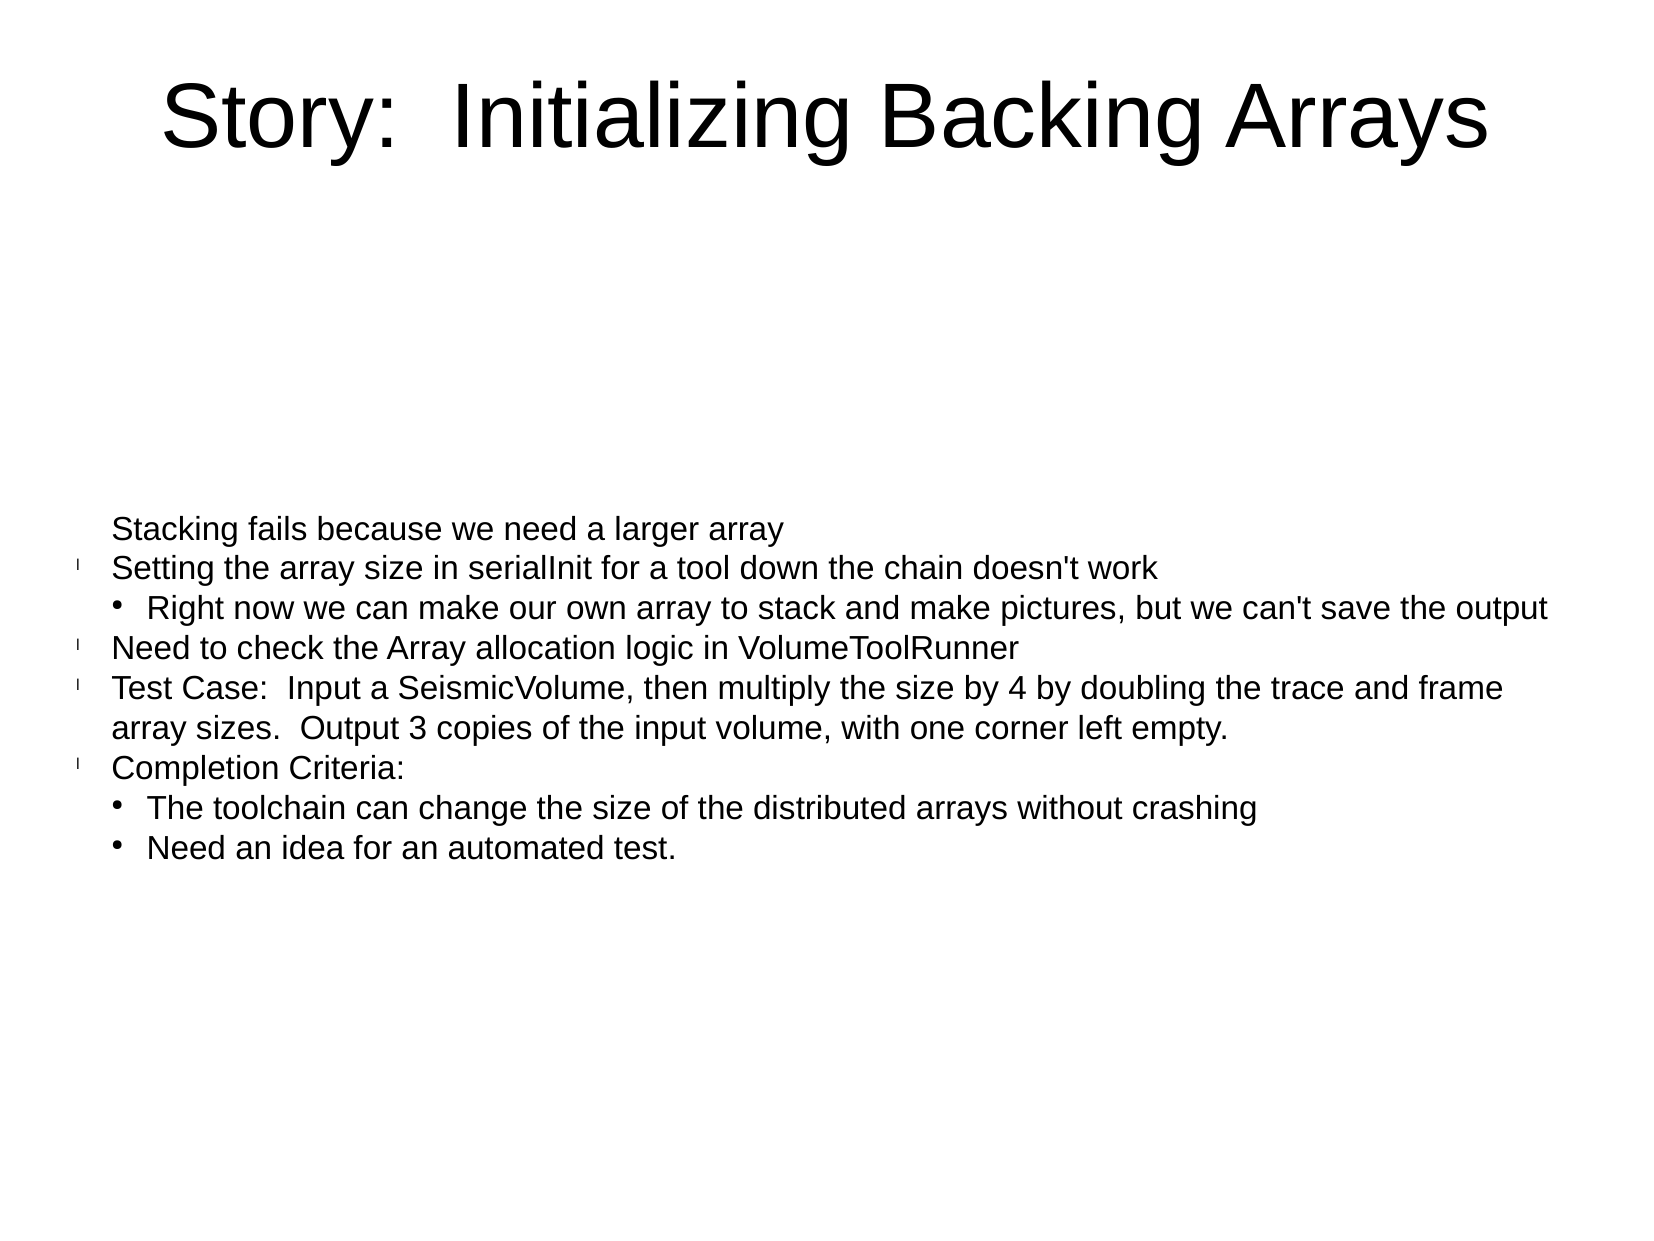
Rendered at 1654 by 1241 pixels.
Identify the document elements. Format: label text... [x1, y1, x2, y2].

text_box Stacking fails because we need a larger array Setting the array size in serialInit for a tool down the chain doesn't work Right now we can make our own array to stack and make pictures, but we can't save the output Need to check the Array allocation logic in VolumeToolRunner Test Case: Input a SeismicVolume, then multiply the size by 4 by doubling the trace and frame array sizes. Output 3 copies of the input volume, with one corner left empty. Completion Criteria: The toolchain can change the size of the distributed arrays without crashing Need an idea for an automated test. [75, 168, 1562, 1205]
text_box Story: Initializing Backing Arrays [82, 7, 1571, 215]
